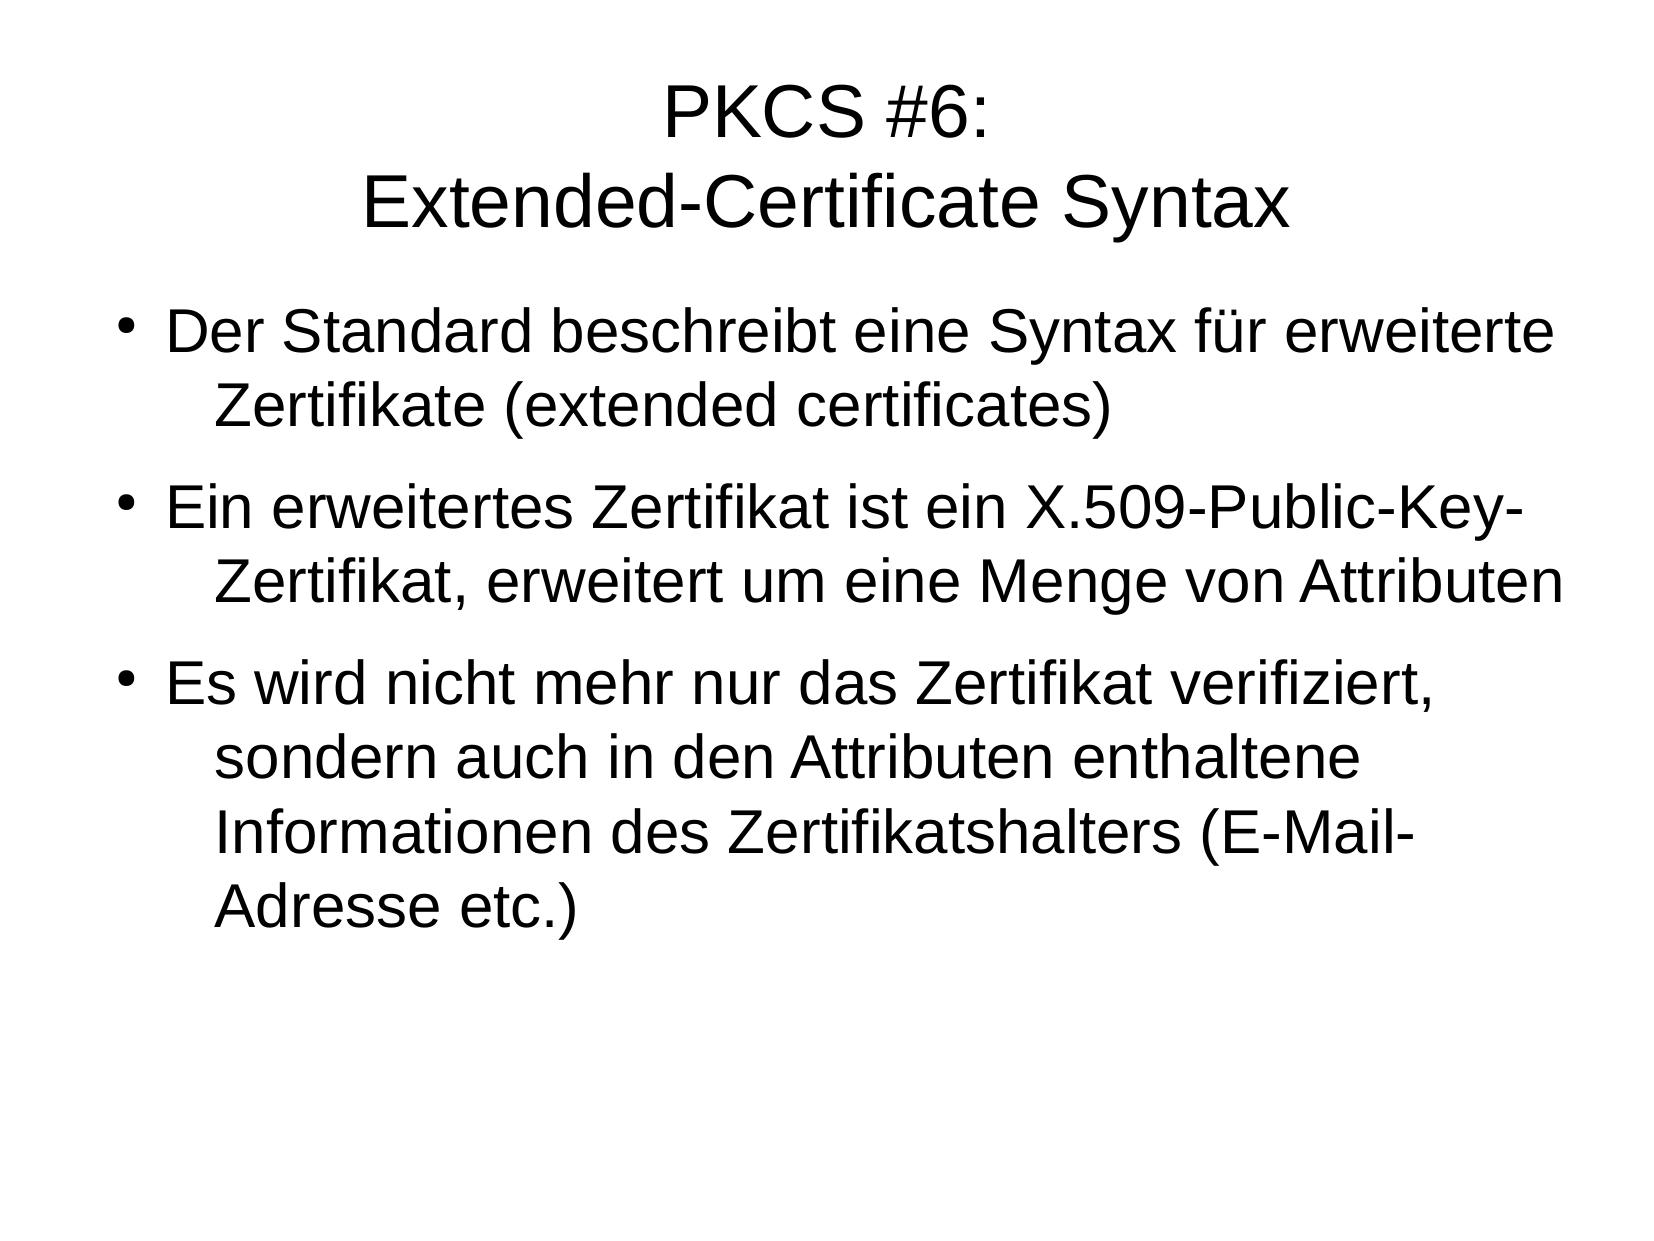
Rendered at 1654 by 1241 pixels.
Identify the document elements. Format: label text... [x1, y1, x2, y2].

list Der Standard beschreibt eine Syntax für erweiterte Zertifikate (extended certificates) Ein erweitertes Zertifikat ist ein X.509-Public-Key-Zertifikat, erweitert um eine Menge von Attributen Es wird nicht mehr nur das Zertifikat verifiziert, sondern auch in den Attributen enthaltene Informationen des Zertifikatshalters (E-Mail-Adresse etc.) [82, 290, 1571, 1010]
title PKCS #6: Extended-Certificate Syntax [82, 49, 1571, 257]
